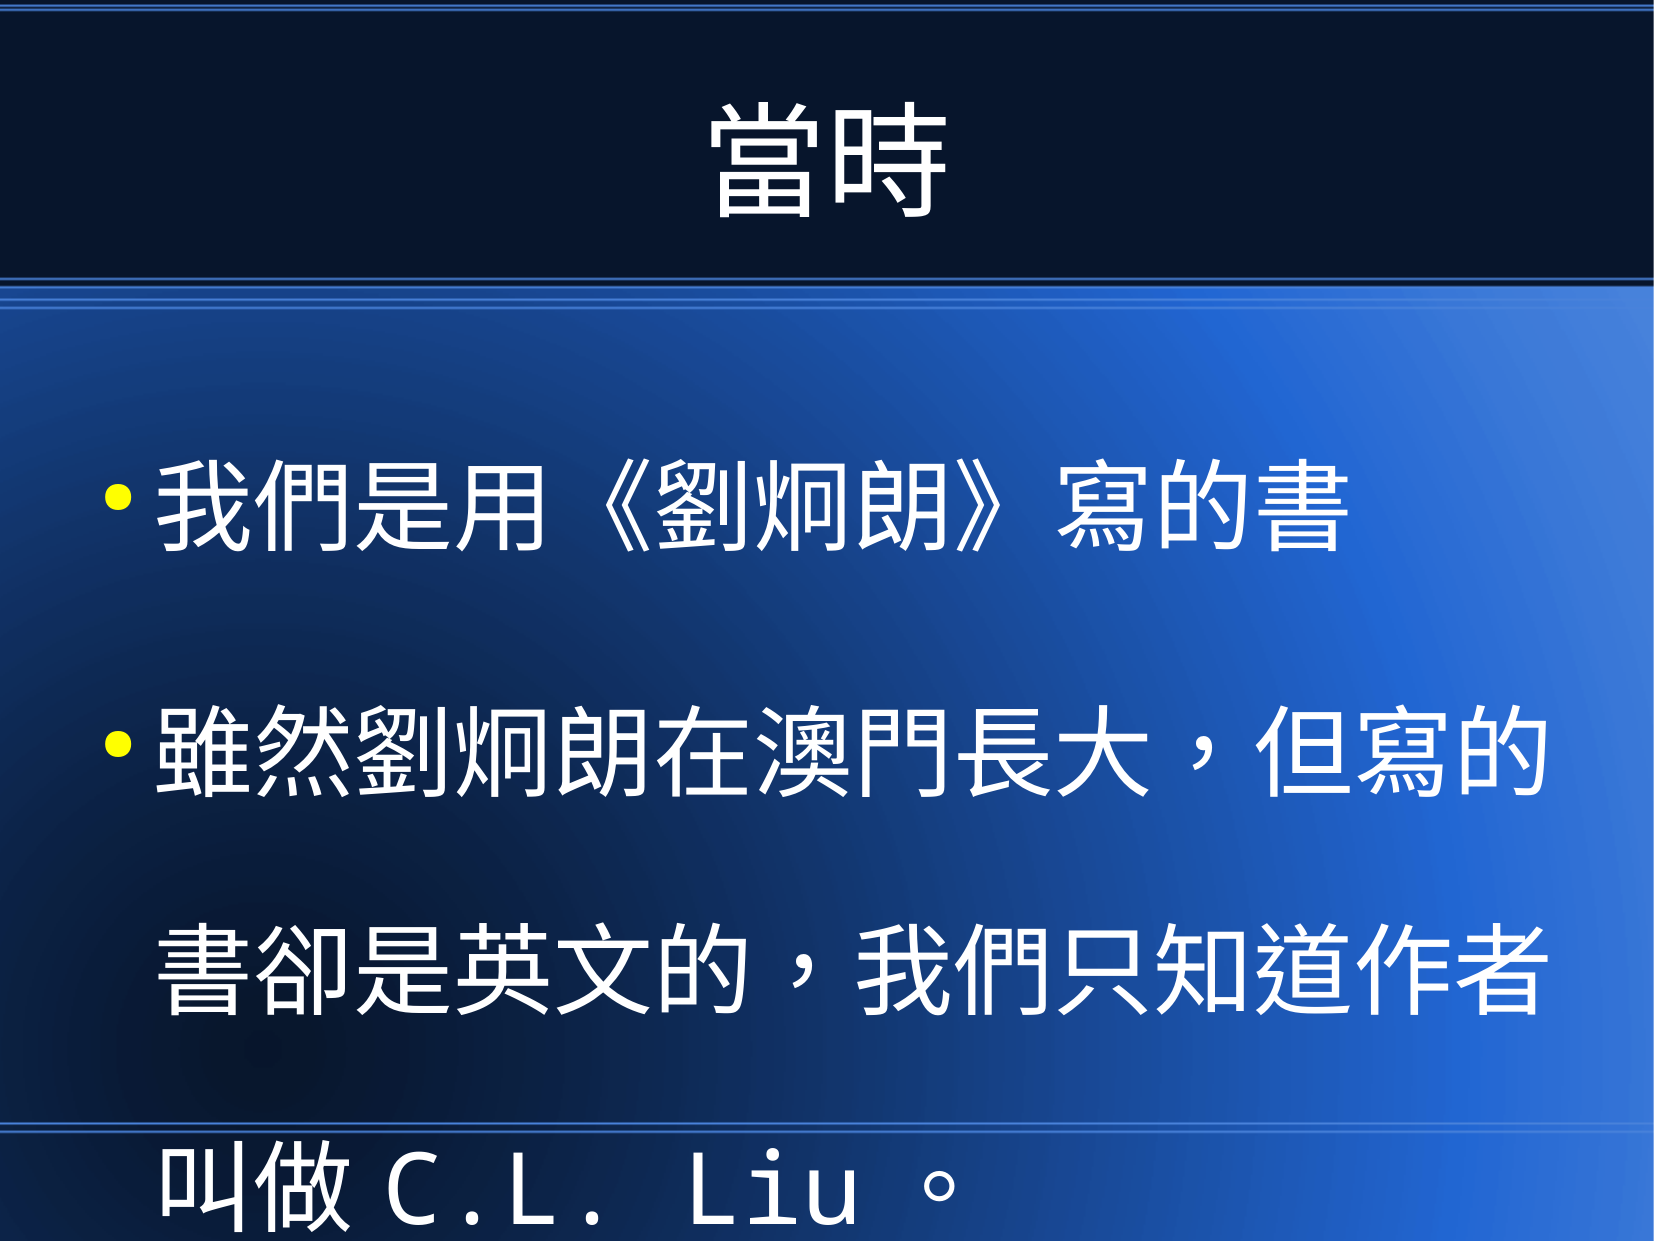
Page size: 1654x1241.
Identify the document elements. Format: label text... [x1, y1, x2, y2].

title 當時 [82, 49, 1571, 257]
list 我們是用《劉炯朗》寫的書 雖然劉炯朗在澳門長大，但寫的書卻是英文的，我們只知道作者叫做C.L. Liu。 [82, 355, 1571, 1241]
picture [0, 0, 1654, 1241]
